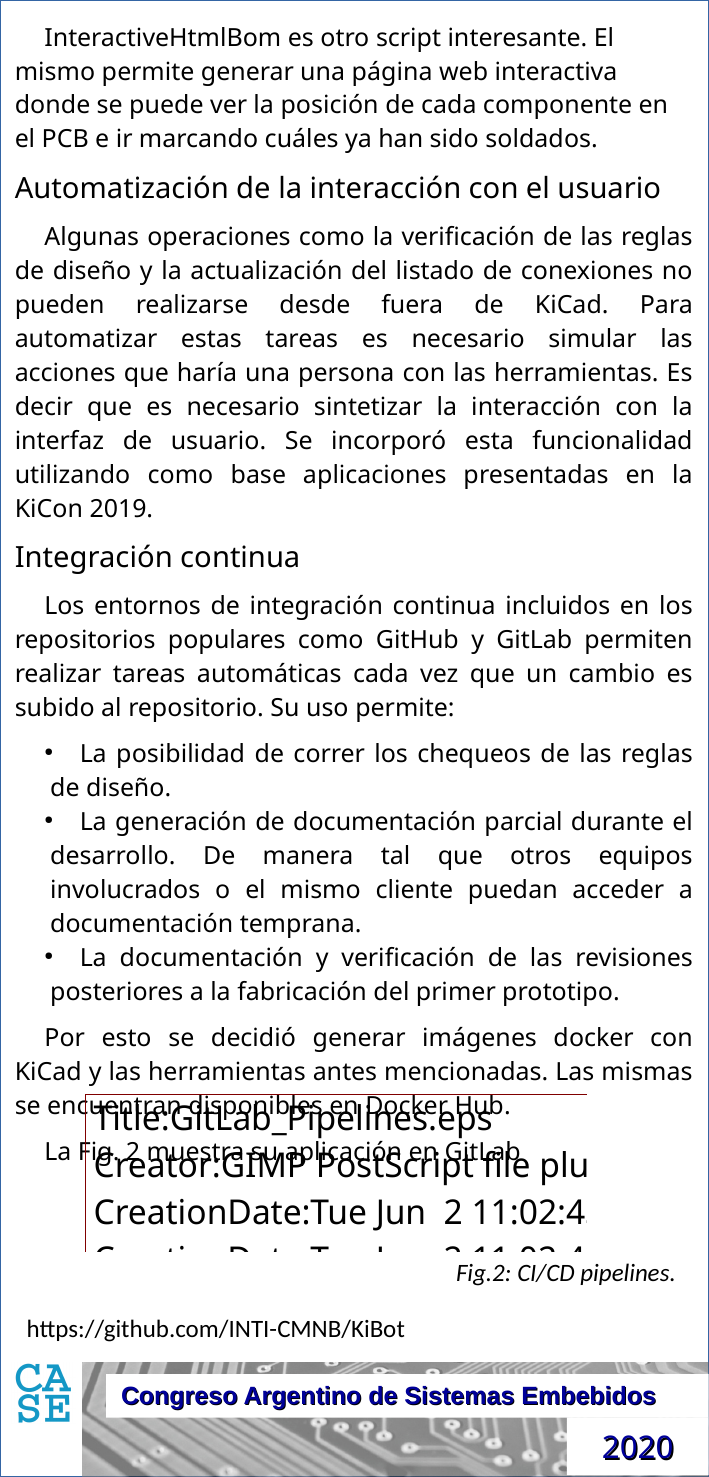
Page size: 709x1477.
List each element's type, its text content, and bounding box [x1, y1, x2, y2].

text_box 2020 [566, 1417, 709, 1464]
picture [82, 1091, 587, 1252]
text_box Fig.2: CI/CD pipelines. [11, 1255, 697, 1300]
picture [82, 1363, 709, 1477]
text_box https://github.com/INTI-CMNB/KiBot [11, 1311, 697, 1356]
picture [11, 1363, 76, 1424]
text_box InteractiveHtmlBom es otro script interesante. El mismo permite generar una página web interactiva donde se puede ver la posición de cada componente en el PCB e ir marcando cuáles ya han sido soldados. Automatización de la interacción con el usuario Algunas operaciones como la verificación de las reglas de diseño y la actualización del listado de conexiones no pueden realizarse desde fuera de KiCad. Para automatizar estas tareas es necesario simular las acciones que haría una persona con las herramientas. Es decir que es necesario sintetizar la interacción con la interfaz de usuario. Se incorporó esta funcionalidad utilizando como base aplicaciones presentadas en la KiCon 2019. Integración continua Los entornos de integración continua incluidos en los repositorios populares como GitHub y GitLab permiten realizar tareas automáticas cada vez que un cambio es subido al repositorio. Su uso permite: La posibilidad de correr los chequeos de las reglas de diseño. La generación de documentación parcial durante el desarrollo. De manera tal que otros equipos involucrados o el mismo cliente puedan acceder a documentación temprana. La documentación y verificación de las revisiones posteriores a la fabricación del primer prototipo. Por esto se decidió generar imágenes docker con KiCad y las herramientas antes mencionadas. Las mismas se encuentran disponibles en Docker Hub. La Fig. 2 muestra su aplicación en GitLab [0, 11, 709, 1363]
text_box Congreso Argentino de Sistemas Embebidos [106, 1374, 709, 1418]
